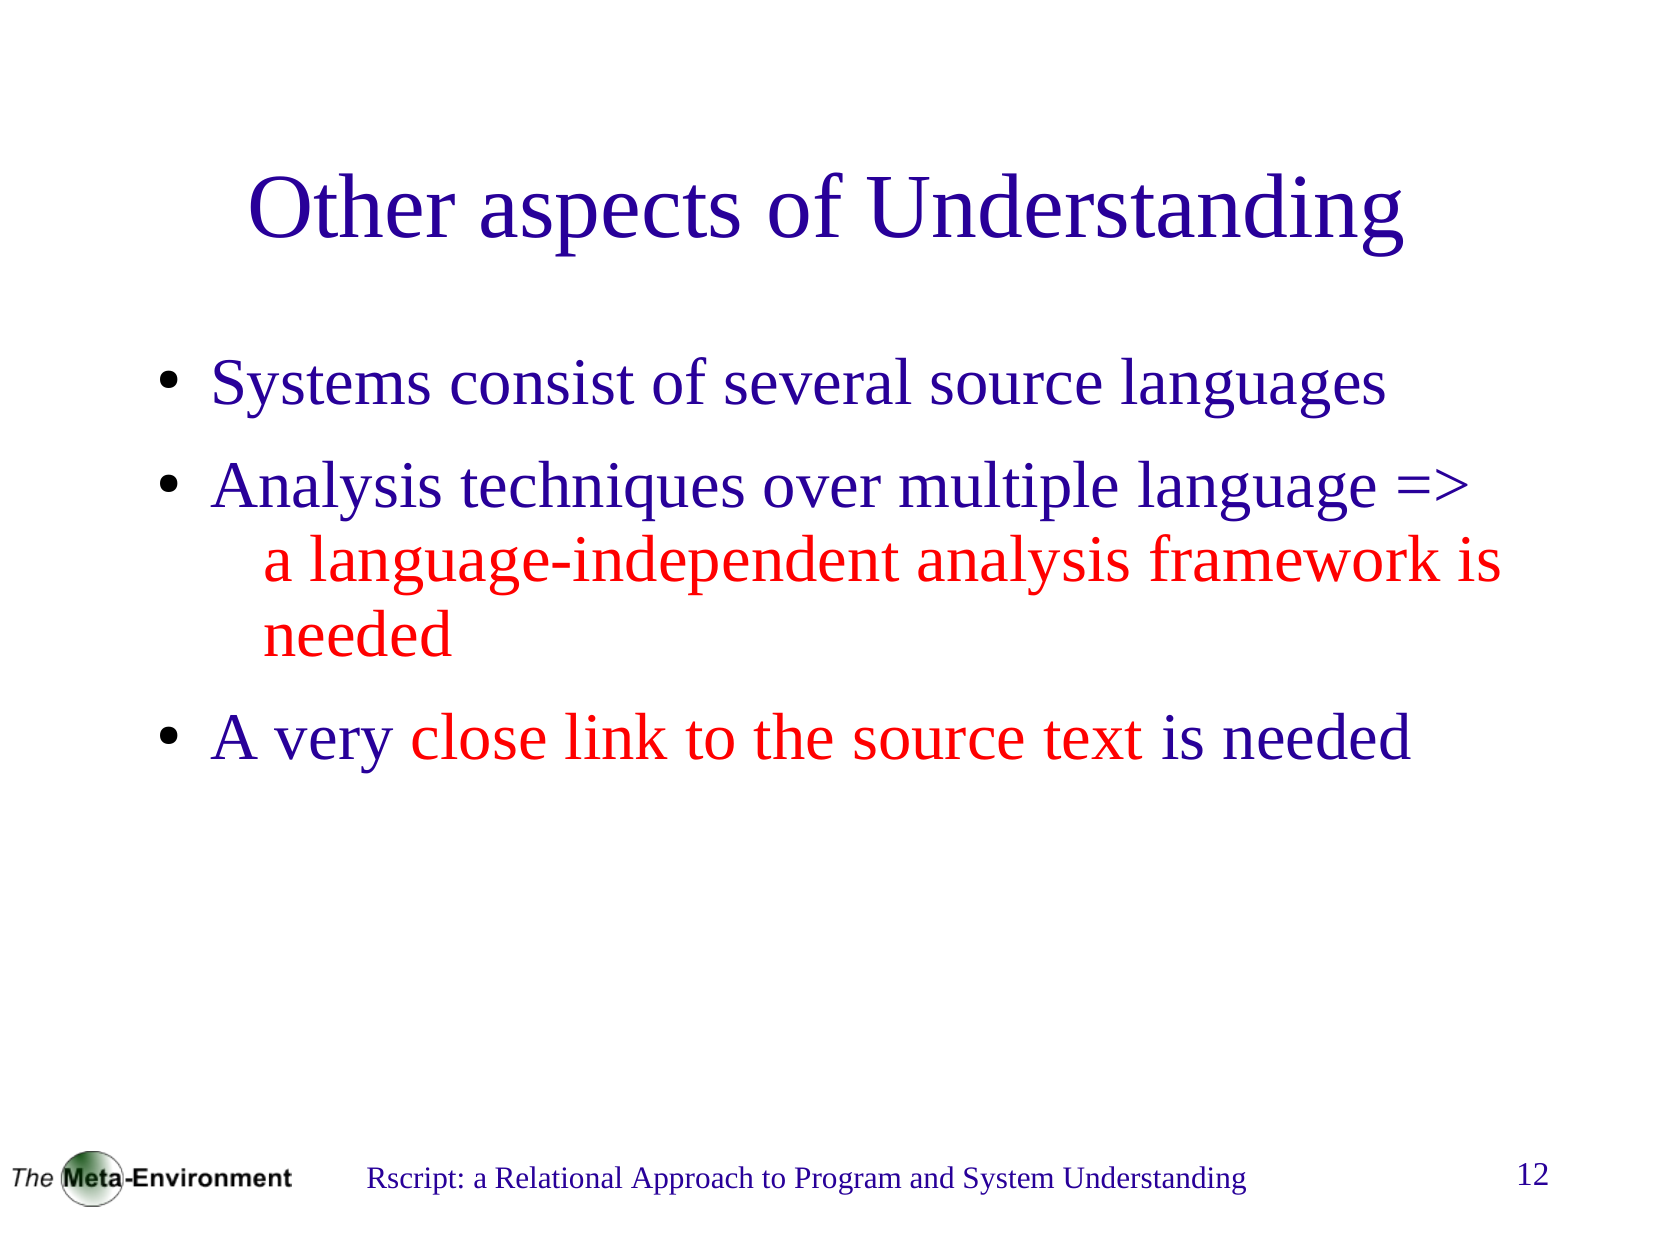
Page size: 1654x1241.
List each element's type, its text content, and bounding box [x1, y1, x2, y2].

list Systems consist of several source languages Analysis techniques over multiple language => a language-independent analysis framework is needed A very close link to the source text is needed [121, 344, 1534, 1127]
picture [12, 1151, 292, 1207]
title Other aspects of Understanding [121, 102, 1534, 311]
